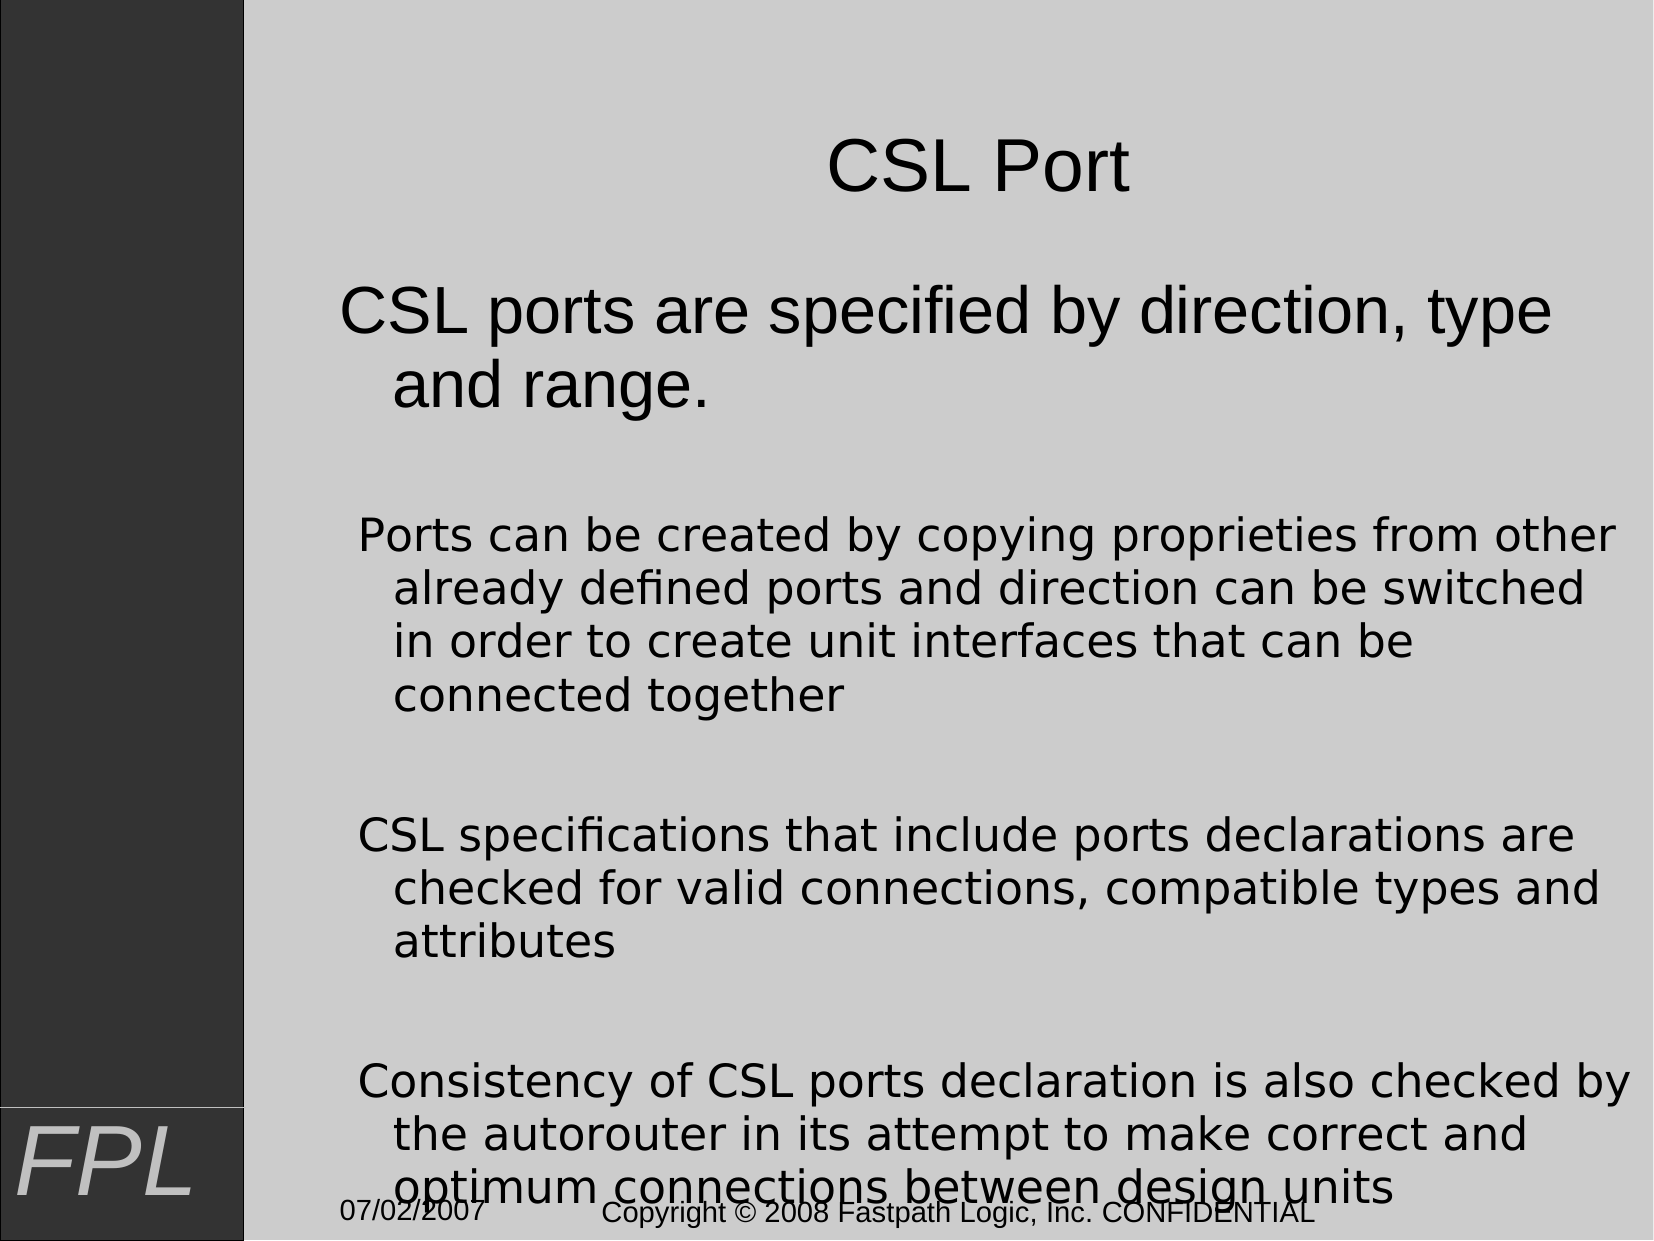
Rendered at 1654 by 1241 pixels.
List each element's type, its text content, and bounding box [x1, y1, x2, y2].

list CSL ports are specified by direction, type and range. Ports can be created by copying proprieties from other already defined ports and direction can be switched in order to create unit interfaces that can be connected together CSL specifications that include ports declarations are checked for valid connections, compatible types and attributes Consistency of CSL ports declaration is also checked by the autorouter in its attempt to make correct and optimum connections between design units [322, 272, 1635, 1219]
title CSL Port [427, 57, 1530, 272]
